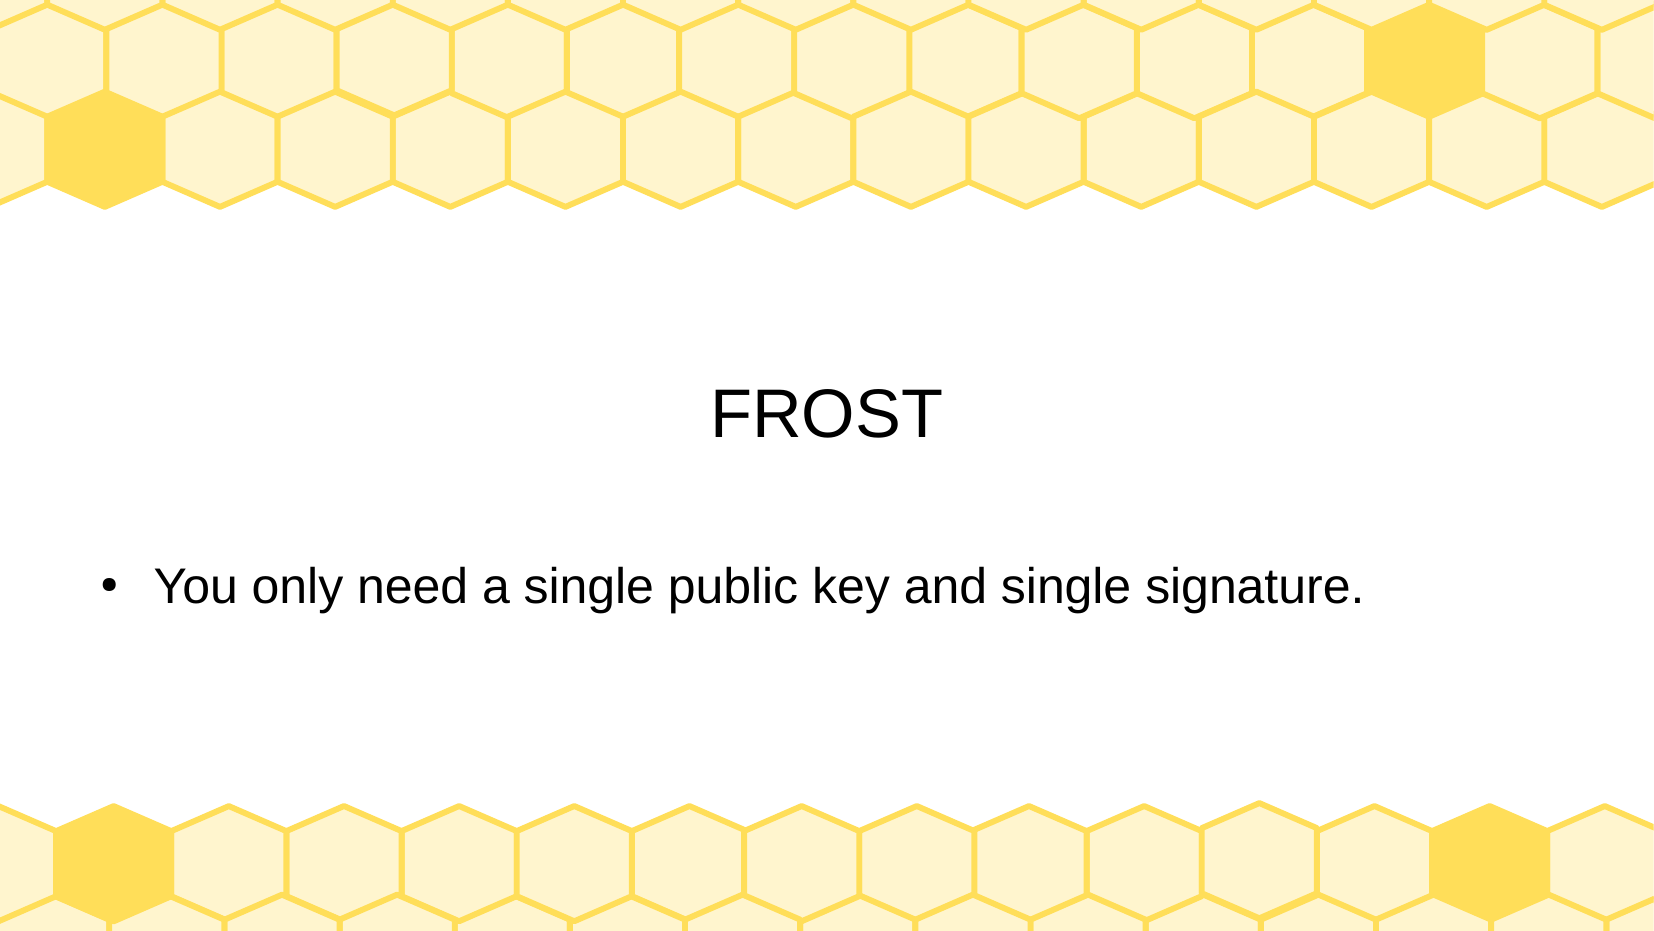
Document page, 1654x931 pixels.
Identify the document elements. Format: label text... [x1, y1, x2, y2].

title FROST [82, 314, 1571, 514]
list You only need a single public key and single signature. [82, 558, 1571, 700]
